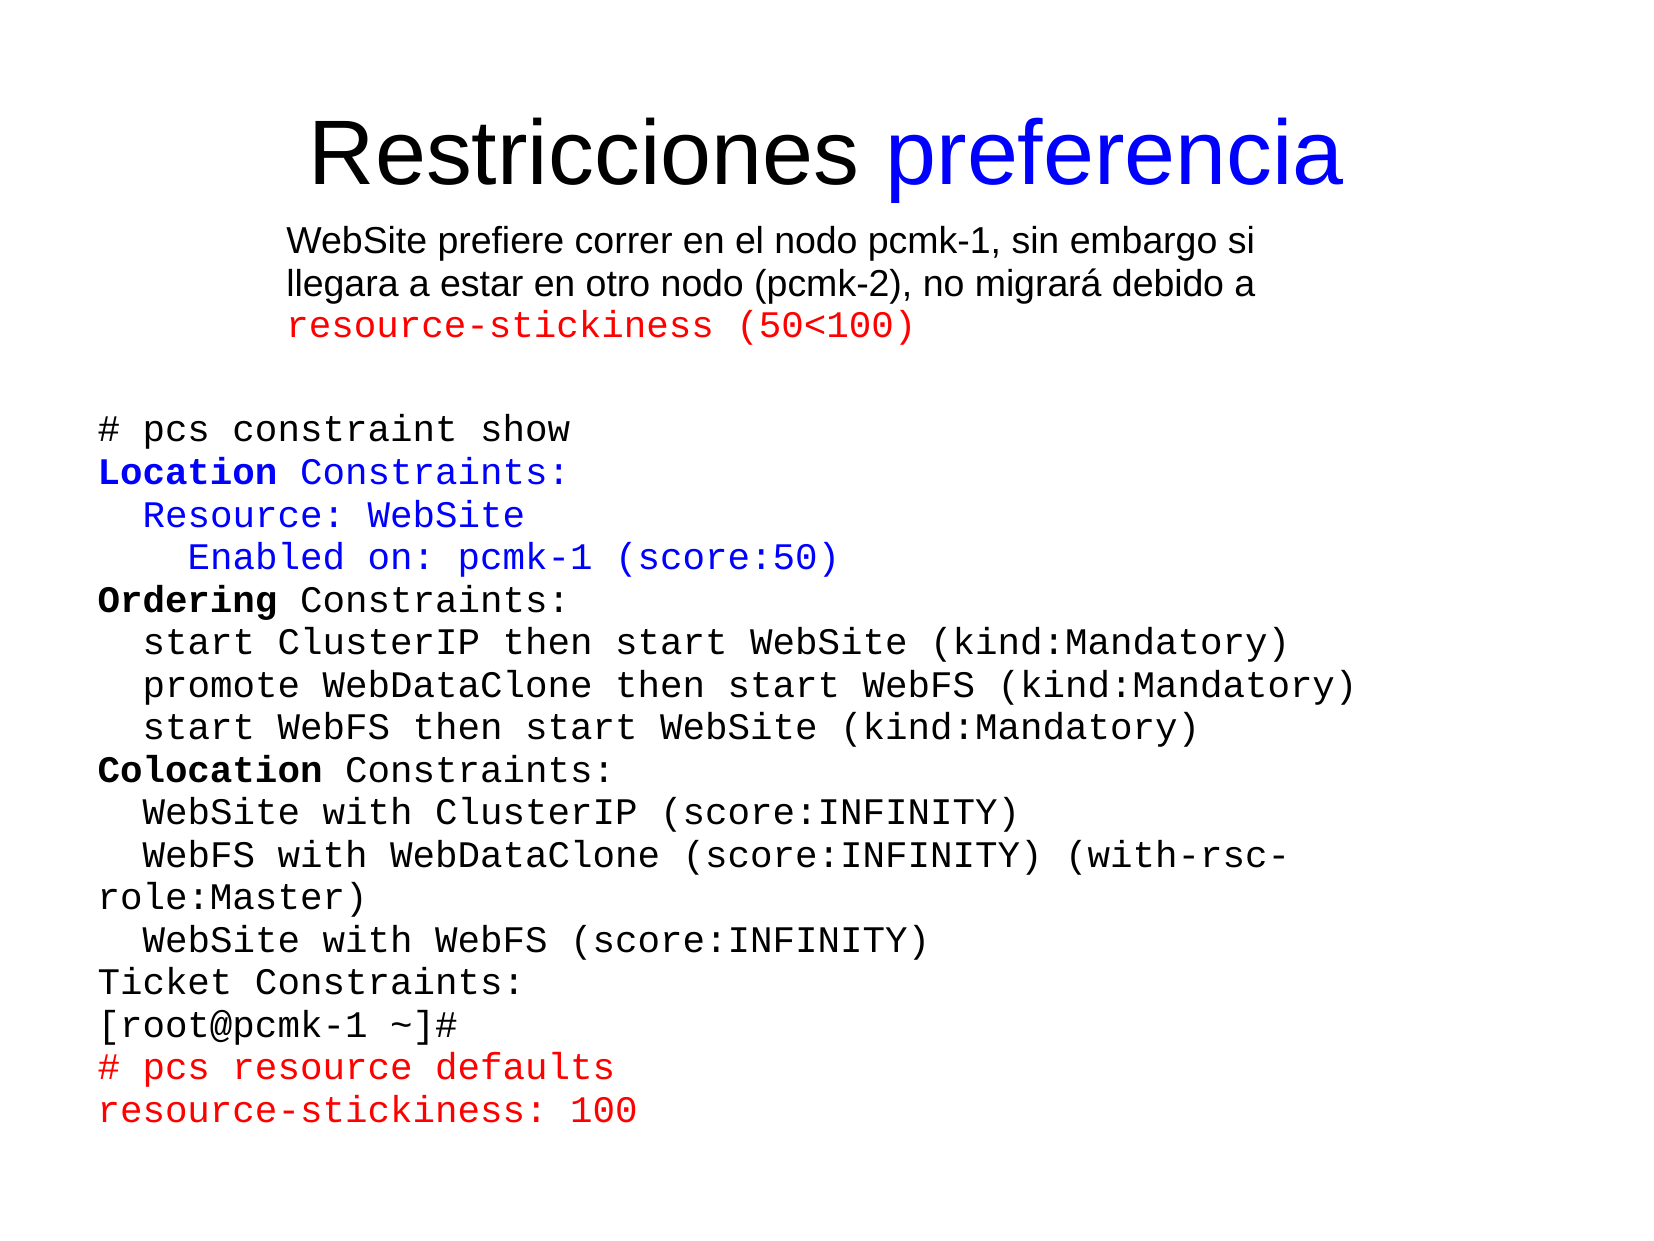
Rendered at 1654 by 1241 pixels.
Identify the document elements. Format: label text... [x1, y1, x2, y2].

text_box WebSite prefiere correr en el nodo pcmk-1, sin embargo si llegara a estar en otro nodo (pcmk-2), no migrará debido a resource-stickiness (50<100) [271, 212, 1359, 356]
title Restricciones preferencia [82, 49, 1571, 257]
text_box # pcs constraint show Location Constraints: Resource: WebSite Enabled on: pcmk-1 (score:50) Ordering Constraints: start ClusterIP then start WebSite (kind:Mandatory) promote WebDataClone then start WebFS (kind:Mandatory) start WebFS then start WebSite (kind:Mandatory) Colocation Constraints: WebSite with ClusterIP (score:INFINITY) WebFS with WebDataClone (score:INFINITY) (with-rsc-role:Master) WebSite with WebFS (score:INFINITY) Ticket Constraints: [root@pcmk-1 ~]# # pcs resource defaults resource-stickiness: 100 [82, 403, 1536, 1179]
